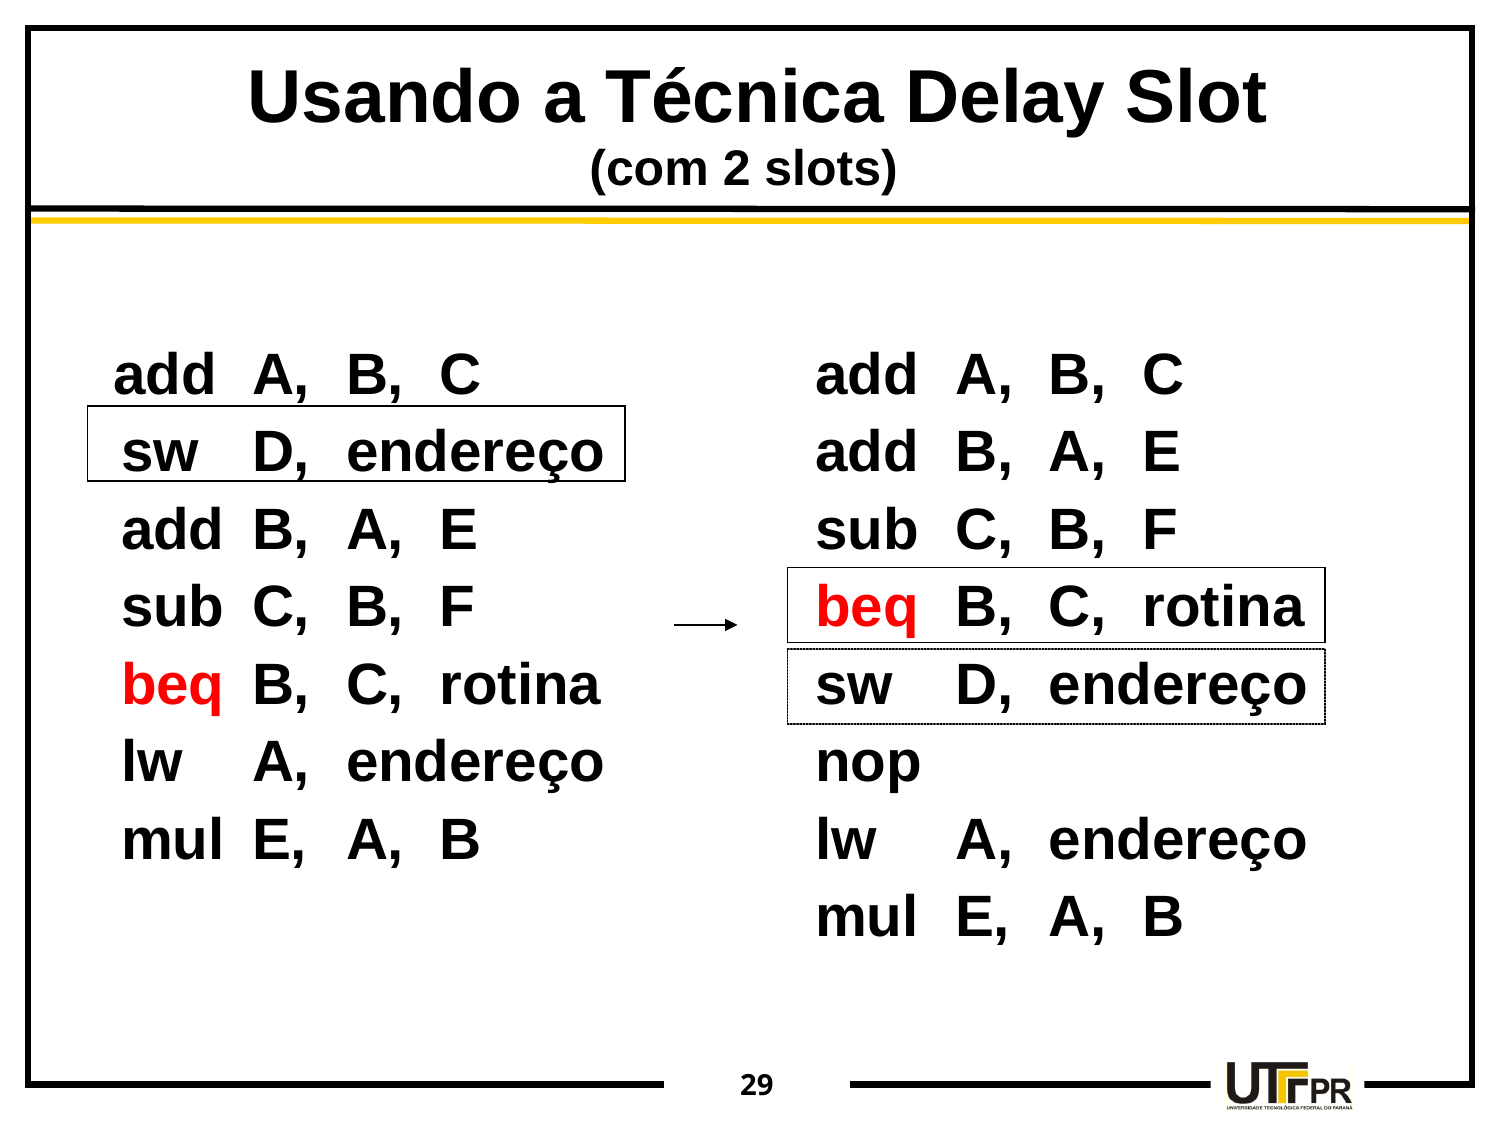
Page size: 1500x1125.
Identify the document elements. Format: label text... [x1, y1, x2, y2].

title Usando a Técnica Delay Slot (com 2 slots) [37, 29, 1450, 205]
list add A, B, C add A, B, C sw D, endereço add B, A, E add B, A, E sub C, B, F sub C, B, F beq B, C, rotina beq B, C, rotina sw D, endereço lw A, endereço nop mul E, A, B lw A, endereço mul E, A, B [49, 241, 1438, 1043]
picture [1226, 1062, 1353, 1110]
